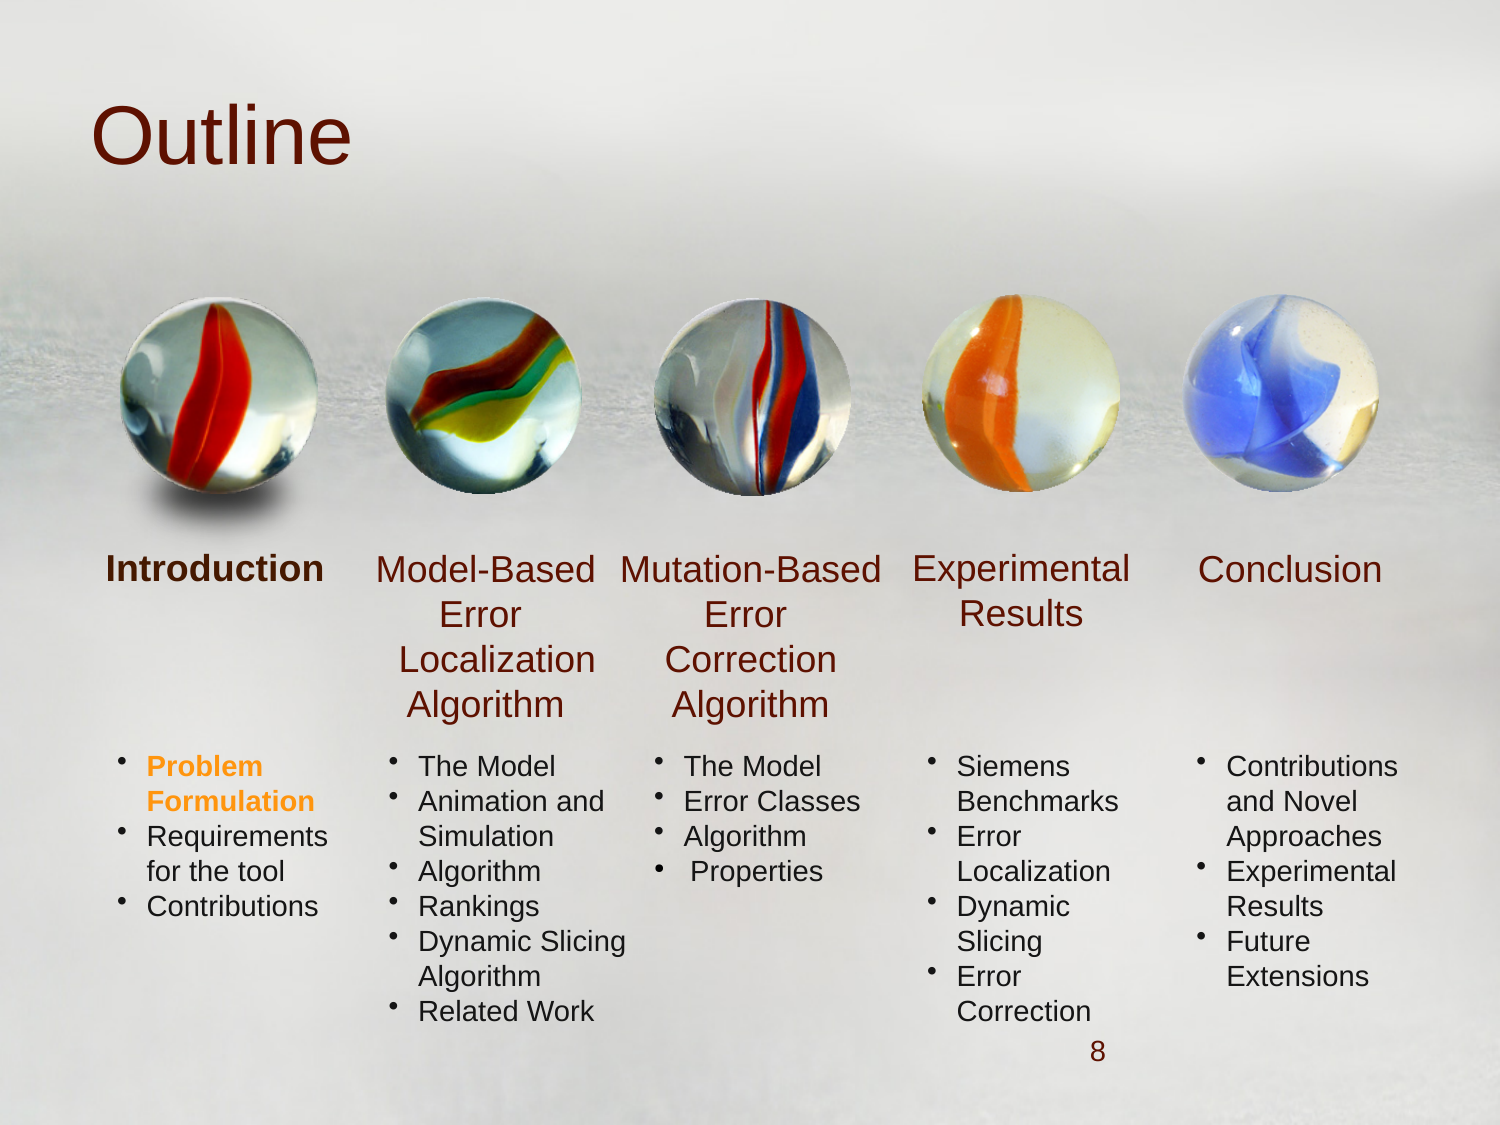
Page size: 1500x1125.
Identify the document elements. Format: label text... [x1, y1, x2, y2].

picture [0, 0, 1500, 1125]
text_box Contributions and Novel Approaches Experimental Results Future Extensions [1181, 740, 1440, 1125]
text_box Experimental Results [897, 536, 1145, 642]
text_box Problem Formulation Requirements for the tool Contributions [102, 740, 360, 1125]
text_box Model-Based Error Localization Algorithm [360, 537, 604, 732]
text_box The Model Error Classes Algorithm Properties [639, 740, 912, 1125]
text_box Siemens Benchmarks Error Localization Dynamic Slicing Error Correction [912, 740, 1138, 1125]
text_box Conclusion [1183, 537, 1398, 597]
text_box The Model Animation and Simulation Algorithm Rankings Dynamic Slicing Algorithm Related Work [373, 740, 639, 1125]
text_box Mutation-Based Error Correction Algorithm [604, 537, 897, 732]
title Outline [75, 37, 1425, 225]
text_box Introduction [90, 536, 340, 597]
